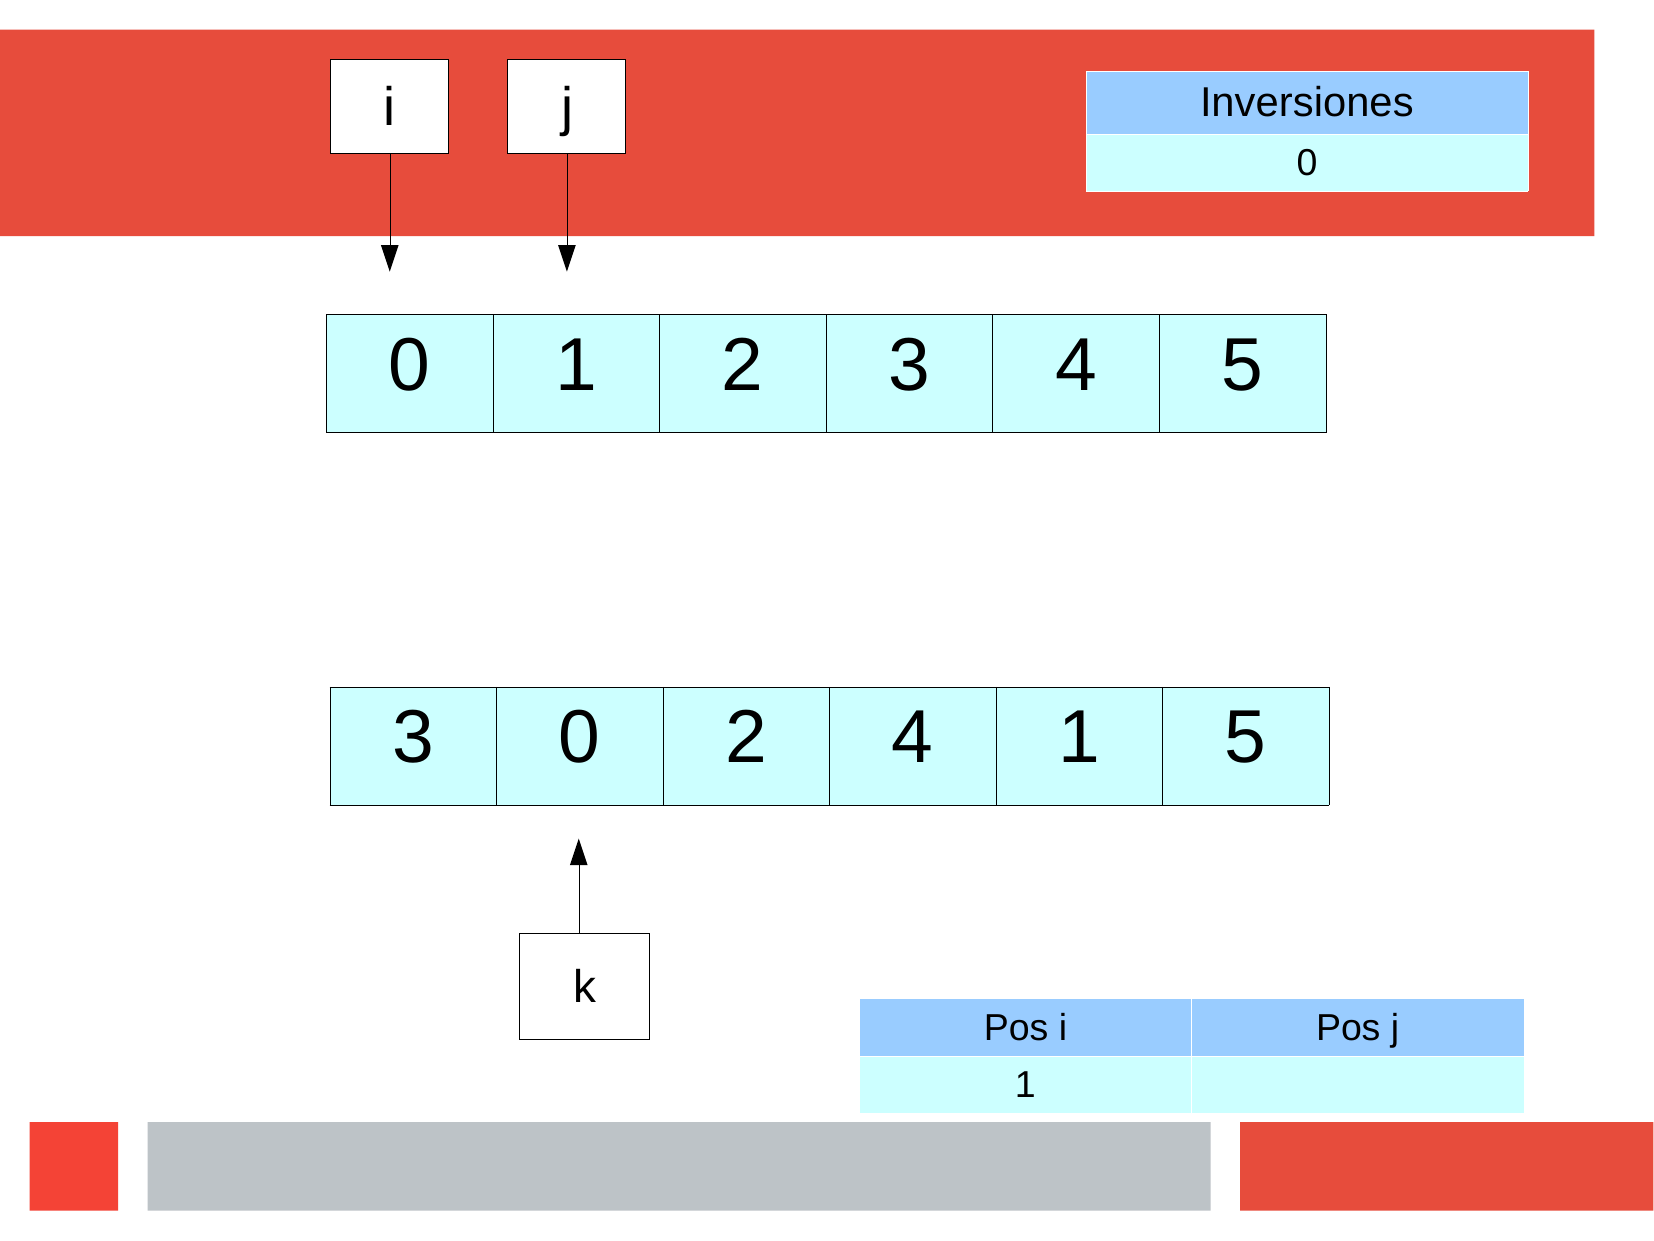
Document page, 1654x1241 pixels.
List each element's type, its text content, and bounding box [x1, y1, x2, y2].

table_header 5 [1160, 315, 1326, 432]
table_header 1 [494, 315, 659, 432]
table_cell [1192, 1057, 1524, 1113]
table_header Pos j [1192, 999, 1524, 1056]
table_header 3 [331, 688, 496, 805]
text_box k [519, 933, 650, 1040]
table_header 4 [830, 688, 996, 805]
text_box i [330, 59, 449, 154]
text_box j [507, 59, 626, 154]
table_header 1 [997, 688, 1162, 805]
table_header Pos i [860, 999, 1191, 1056]
table_header 0 [327, 315, 493, 432]
table_header 2 [664, 688, 829, 805]
table_header 5 [1163, 688, 1329, 805]
table_header 4 [993, 315, 1159, 432]
table_header Inversiones [1087, 72, 1528, 134]
table_cell 1 [860, 1057, 1191, 1113]
table_cell 0 [1087, 135, 1528, 191]
table_header 0 [497, 688, 663, 805]
table_header 2 [660, 315, 826, 432]
table_header 3 [827, 315, 992, 432]
